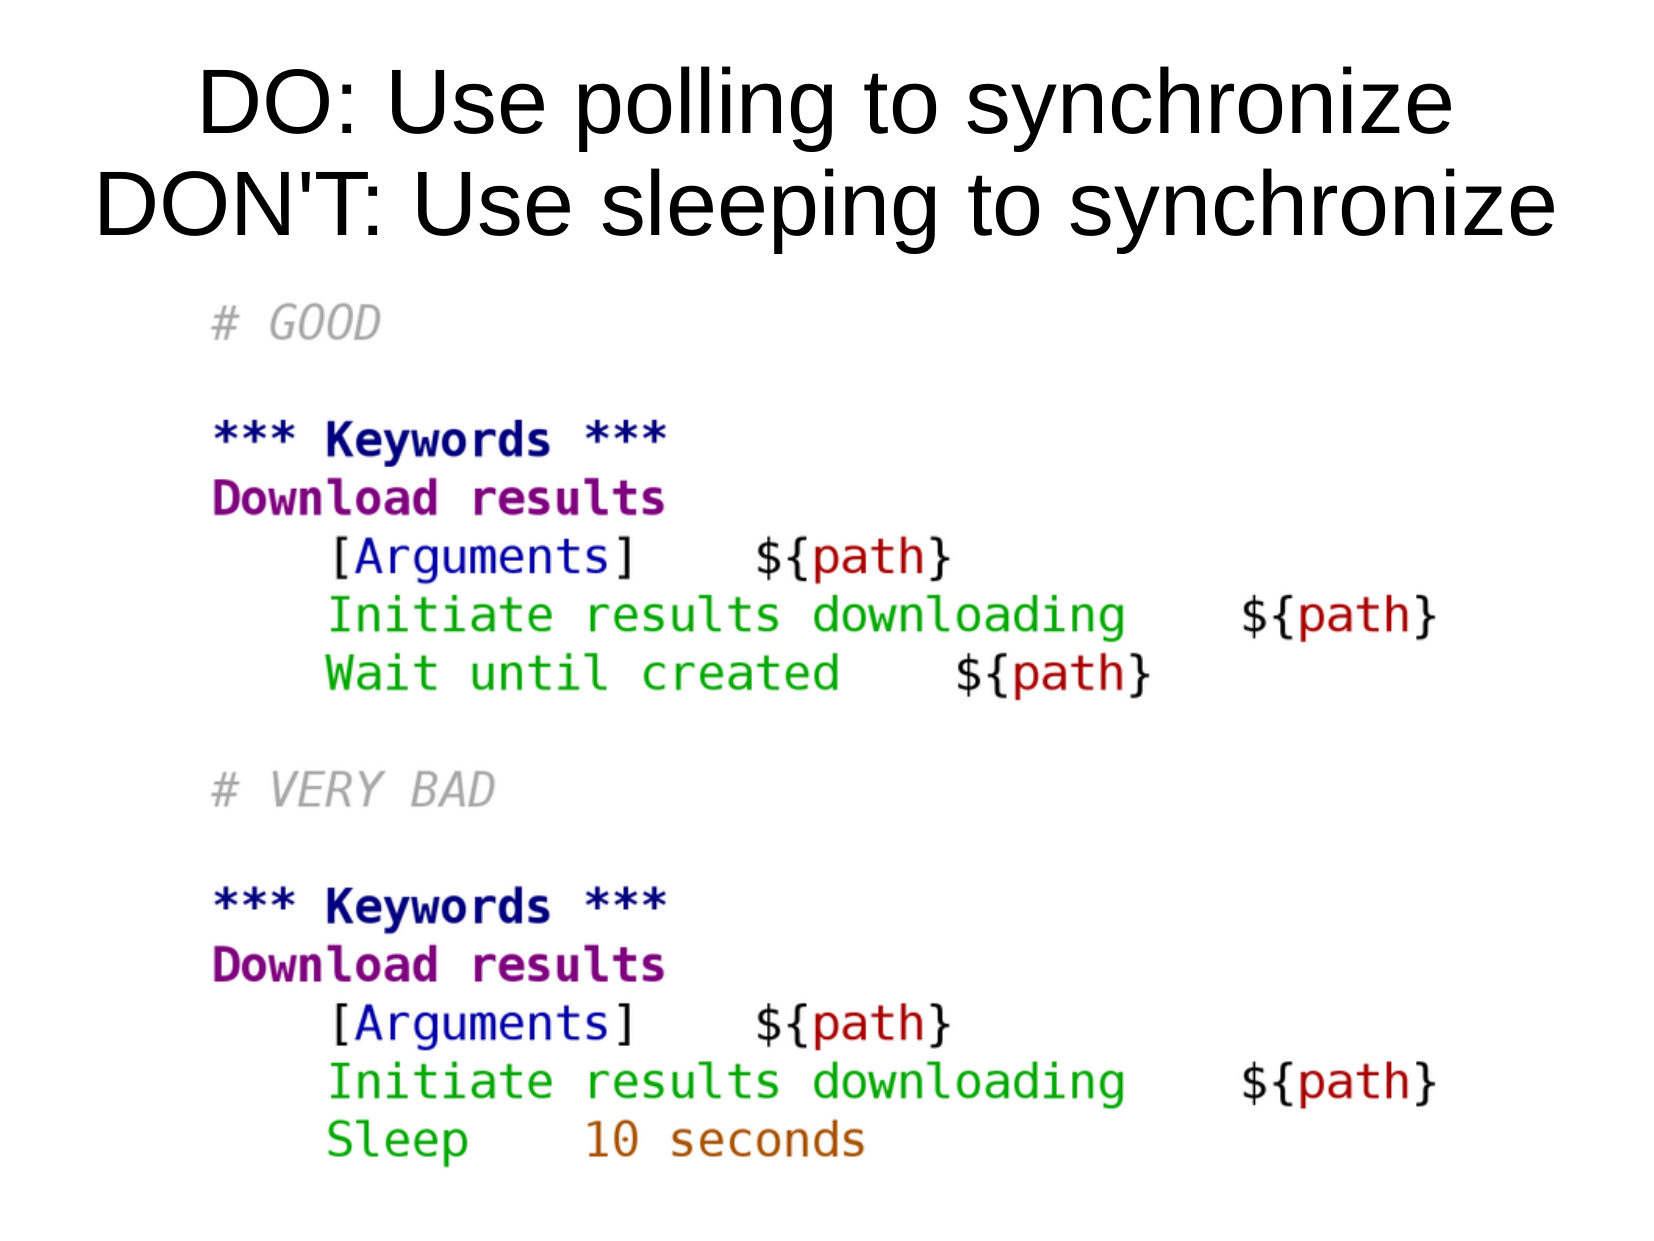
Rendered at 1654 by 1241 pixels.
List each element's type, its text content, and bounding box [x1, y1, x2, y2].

title DO: Use polling to synchronize DON'T: Use sleeping to synchronize [82, 49, 1571, 257]
picture [200, 284, 1451, 1182]
